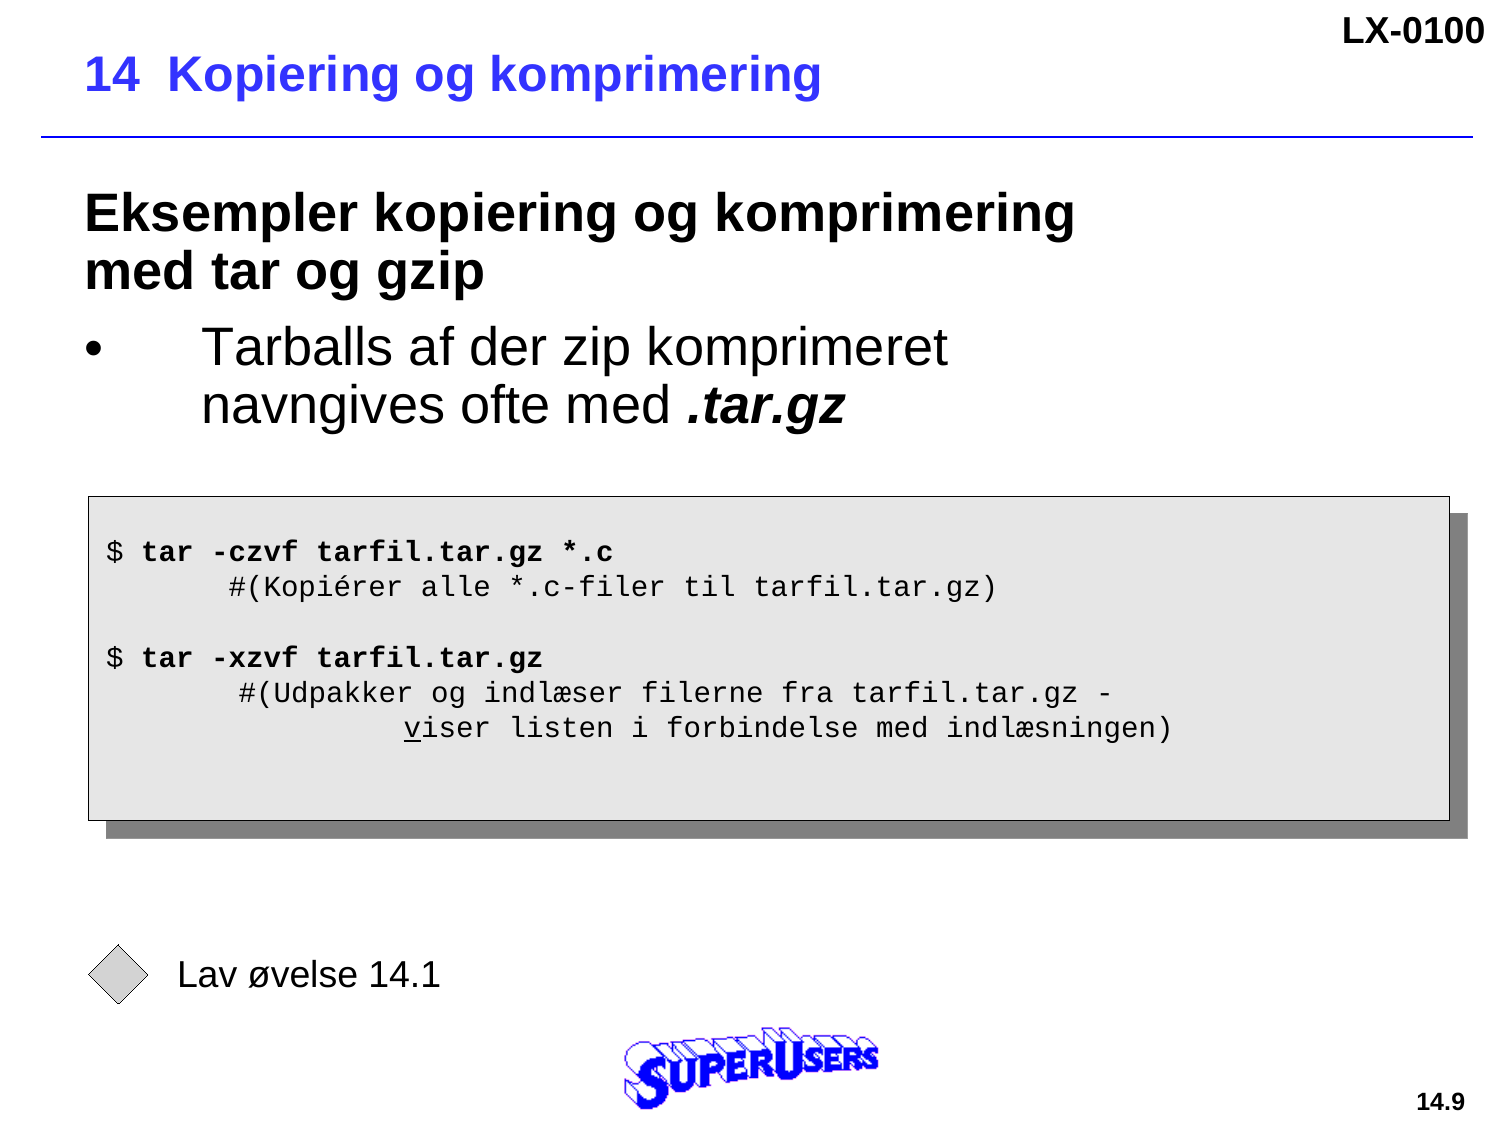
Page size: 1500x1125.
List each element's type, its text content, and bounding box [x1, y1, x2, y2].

text_box [92, 172, 1402, 496]
text_box [92, 821, 1402, 826]
title 14 Kopiering og komprimering [76, 39, 1424, 126]
text_box $ tar -czvf tarfil.tar.gz *.c #(Kopiérer alle *.c-filer til tarfil.tar.gz) $ tar -xzvf tarfil.tar.gz #(Udpakker og indlæser filerne fra tarfil.tar.gz - viser listen i forbindelse med indlæsningen) [88, 496, 1450, 821]
text_box [88, 944, 148, 1004]
text_box Lav øvelse 14.1 [177, 950, 892, 1009]
list Eksempler kopiering og komprimering med tar og gzip Tarballs af der zip komprimeret navngives ofte med .tar.gz [70, 177, 1400, 446]
picture [620, 1023, 880, 1111]
